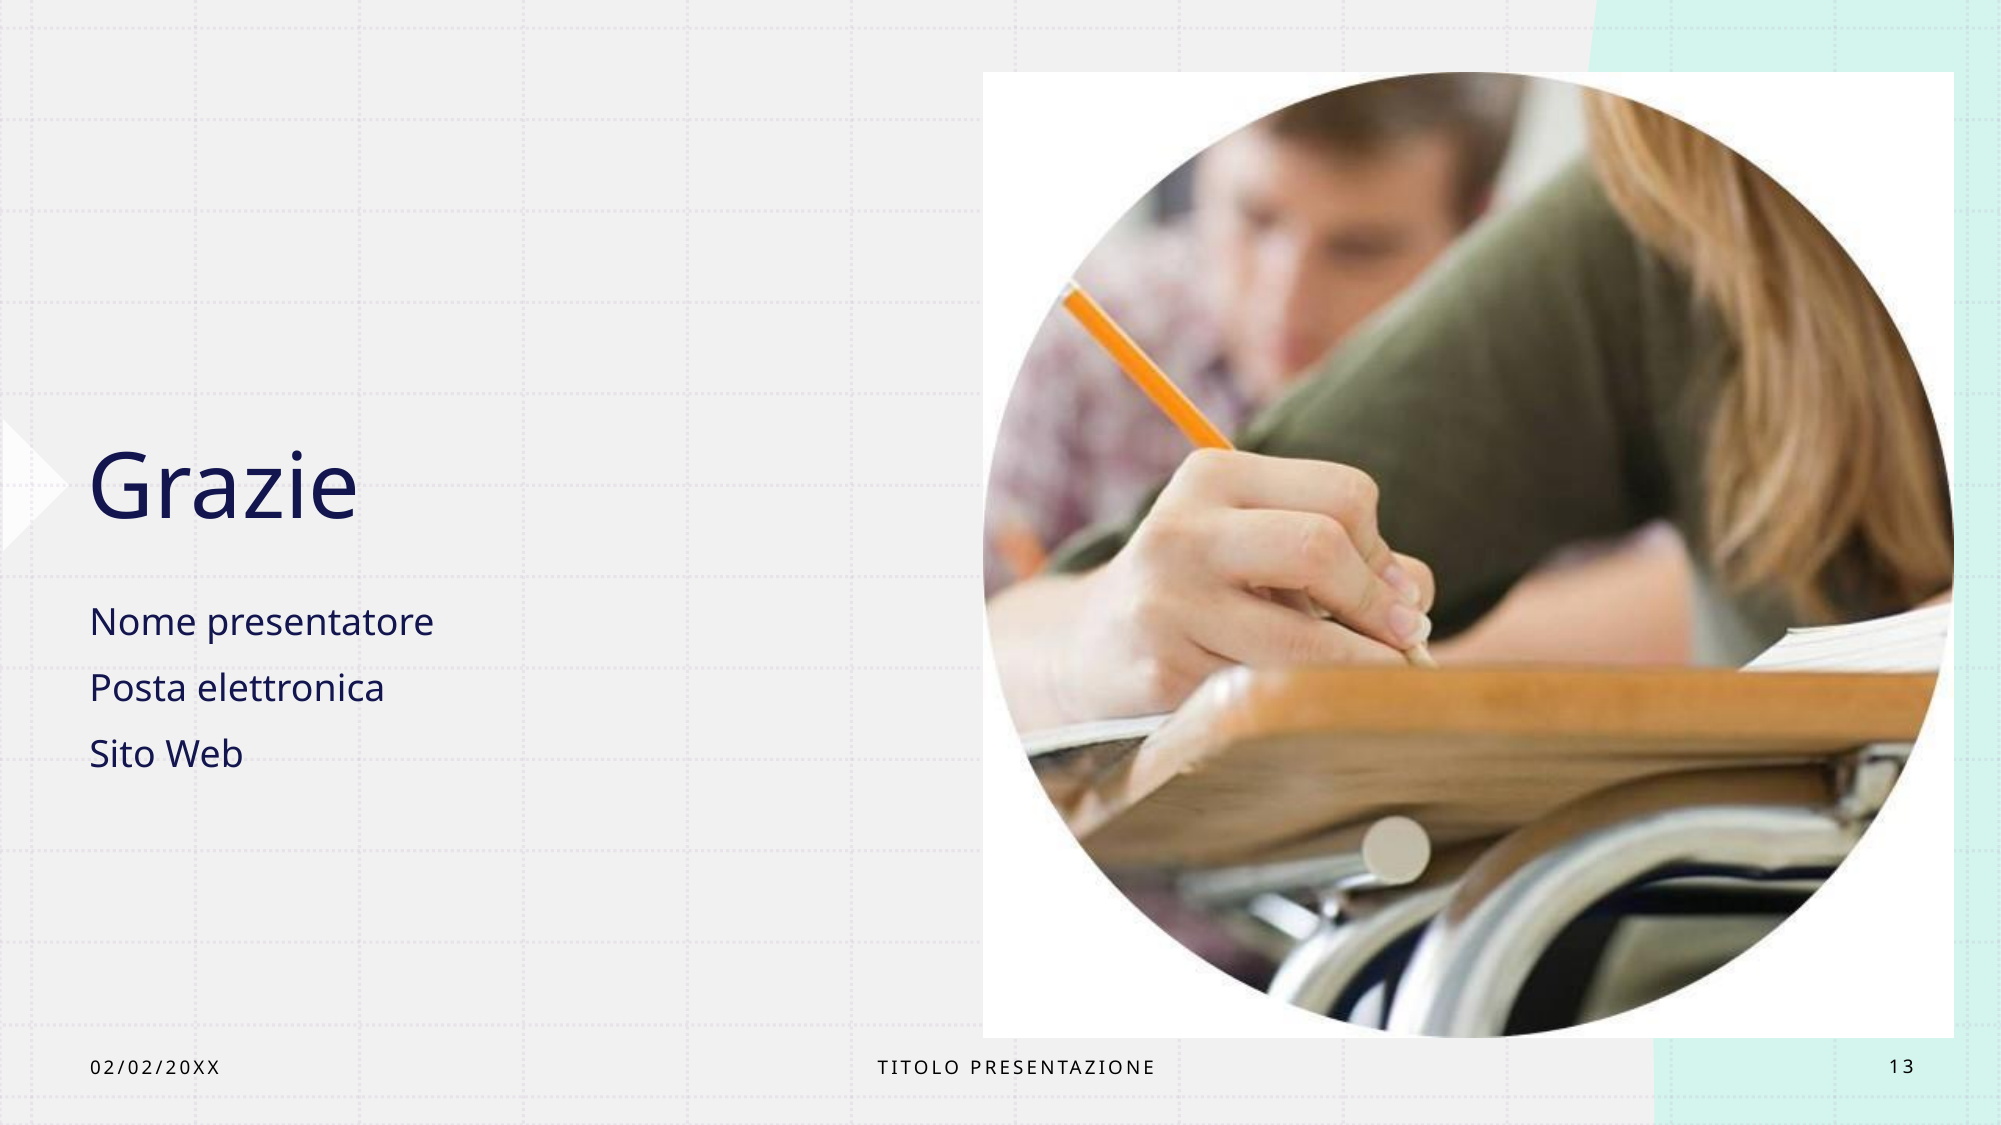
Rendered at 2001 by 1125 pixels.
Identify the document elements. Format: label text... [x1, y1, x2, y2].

text_box 13 [1835, 1037, 1967, 1098]
text_box TITOLO PRESENTAZIONE [689, 1036, 1343, 1097]
text_box 02/02/20XX [75, 1037, 496, 1098]
title Grazie [72, 113, 970, 546]
subtitle Nome presentatore Posta elettronica Sito Web [74, 590, 963, 847]
picture [983, 72, 1954, 1038]
